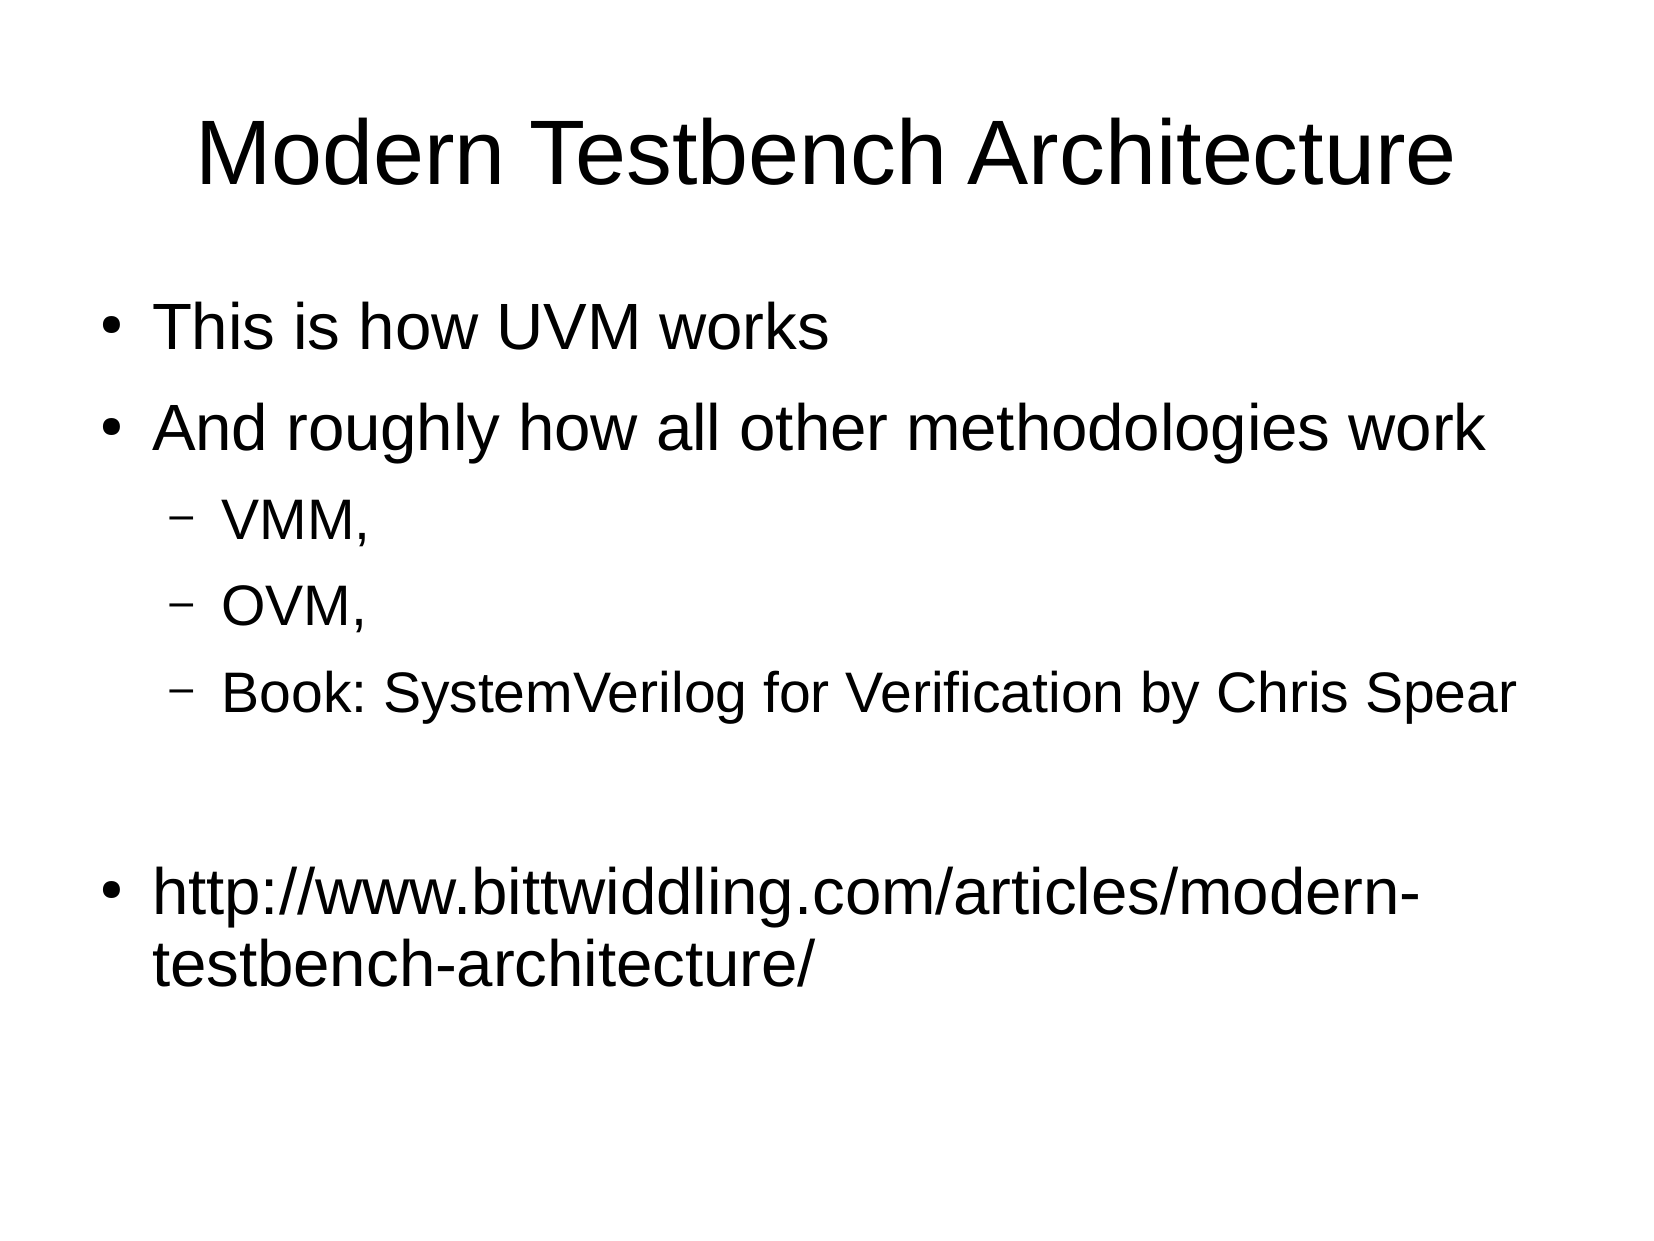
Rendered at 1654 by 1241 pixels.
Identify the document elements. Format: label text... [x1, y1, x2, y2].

title Modern Testbench Architecture [82, 49, 1571, 257]
list This is how UVM works And roughly how all other methodologies work VMM, OVM, Book: SystemVerilog for Verification by Chris Spear http://www.bittwiddling.com/articles/modern-testbench-architecture/ [82, 290, 1571, 1010]
